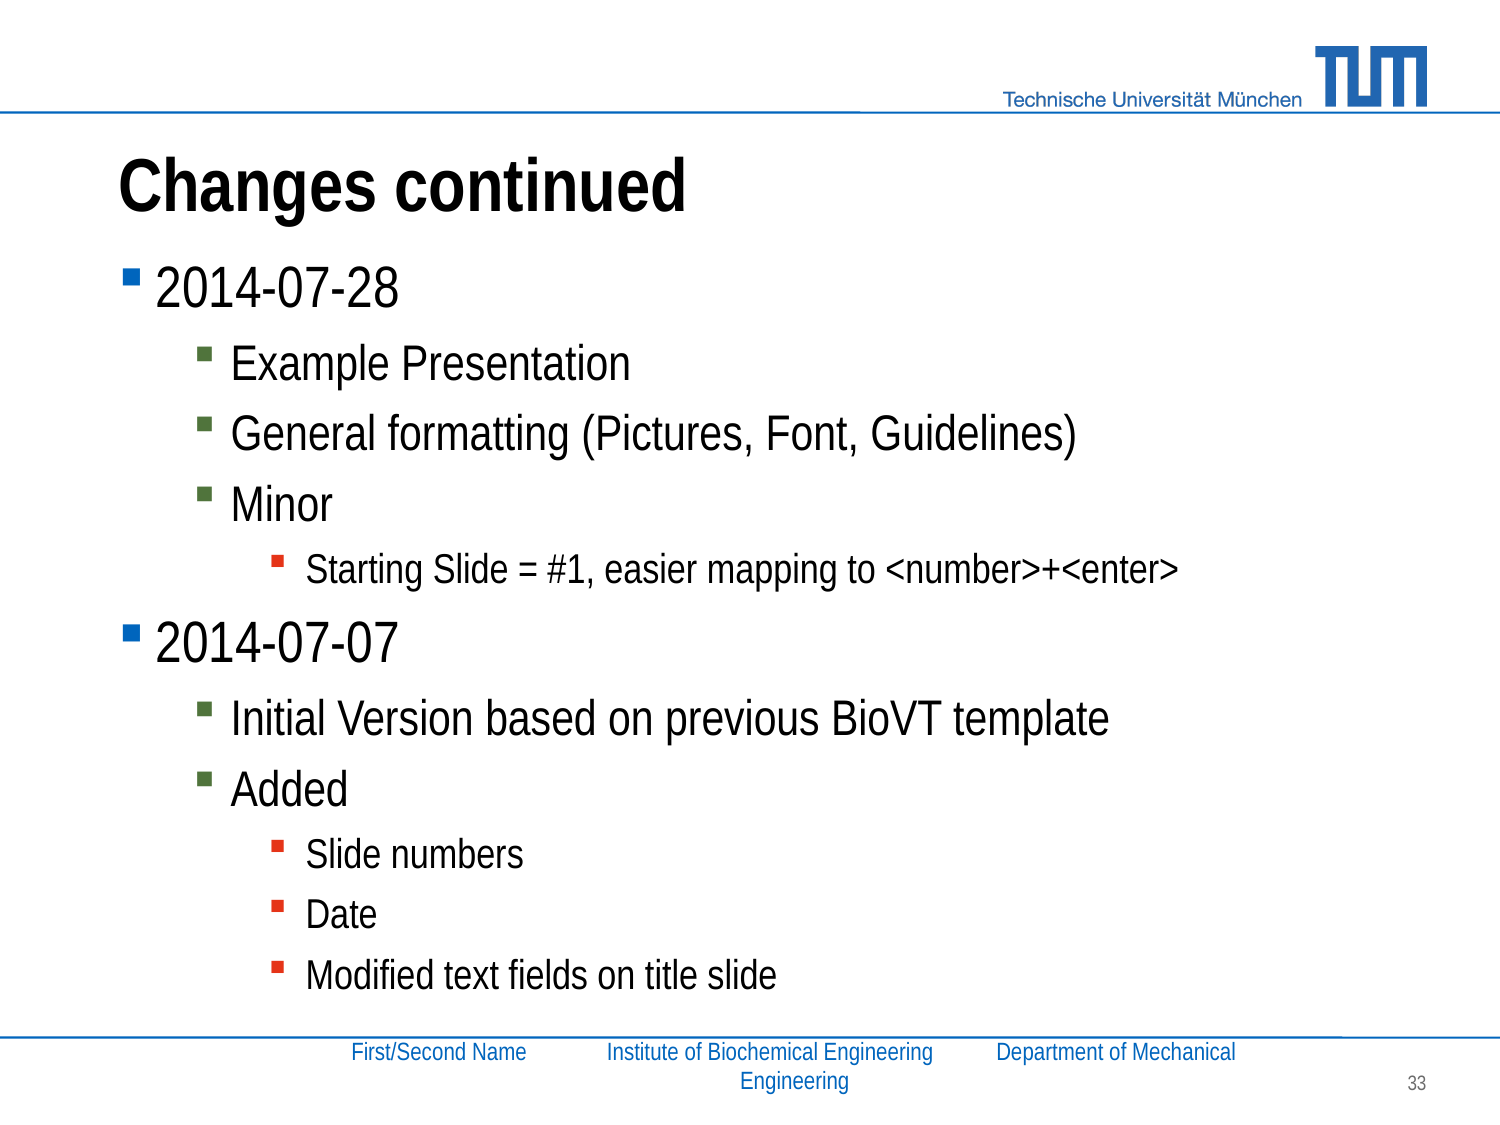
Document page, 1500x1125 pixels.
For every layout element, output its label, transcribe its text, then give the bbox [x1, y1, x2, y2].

footer First/Second Name Institute of Biochemical Engineering Department of Mechanical Engineering [278, 1042, 1312, 1103]
slide_number <number> [1340, 1042, 1427, 1103]
picture [1003, 46, 1427, 107]
list 2014-07-28 Example Presentation General formatting (Pictures, Font, Guidelines) Minor Starting Slide = #1, easier mapping to <number>+<enter> 2014-07-07 Initial Version based on previous BioVT template Added Slide numbers Date Modified text fields on title slide [103, 249, 1473, 1014]
title Changes continued [103, 114, 1397, 235]
